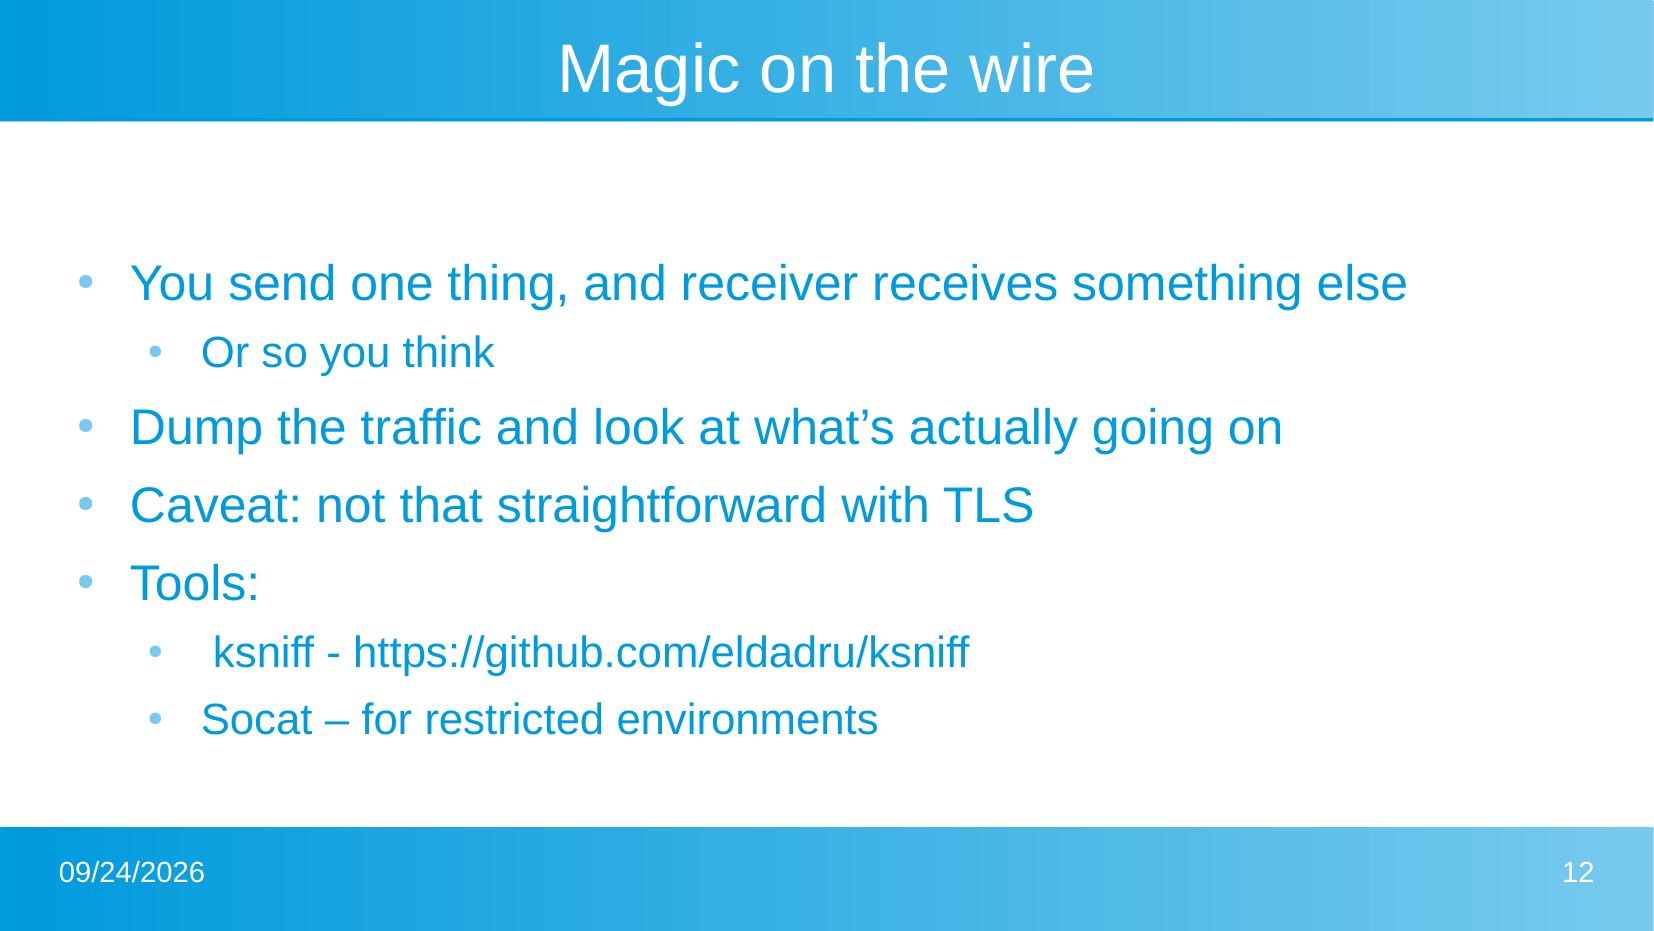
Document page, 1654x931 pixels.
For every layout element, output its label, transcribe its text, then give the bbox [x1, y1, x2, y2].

title Magic on the wire [59, 29, 1595, 108]
list You send one thing, and receiver receives something else Or so you think Dump the traffic and look at what’s actually going on Caveat: not that straightforward with TLS Tools: ksniff - https://github.com/eldadru/ksniff Socat – for restricted environments [59, 177, 1595, 768]
